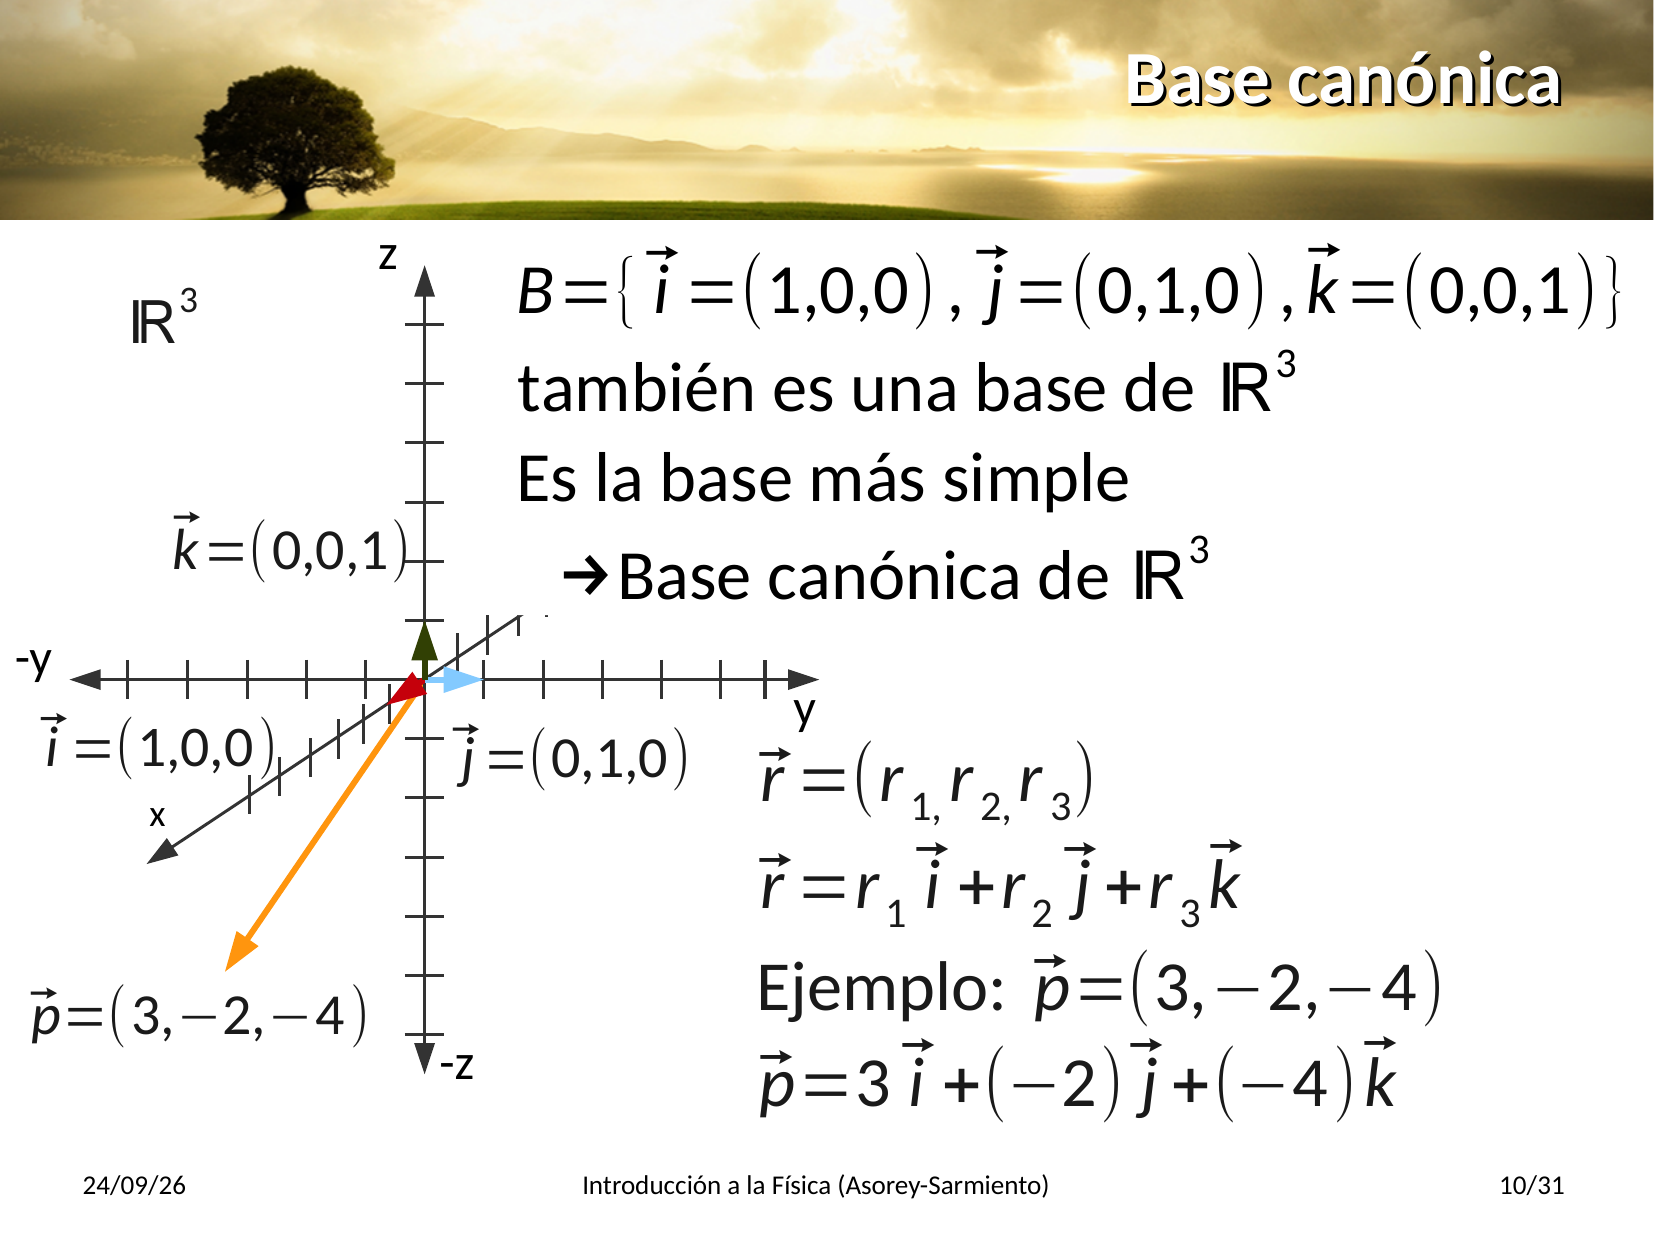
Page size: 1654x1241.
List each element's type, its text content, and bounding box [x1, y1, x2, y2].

text_box y [778, 679, 841, 735]
chart [444, 720, 698, 795]
chart [31, 709, 284, 784]
text_box -y [0, 630, 77, 710]
picture [0, 0, 1654, 220]
text_box -z [424, 1034, 499, 1115]
chart [22, 978, 376, 1051]
title Base canónica [75, 19, 1564, 151]
chart [510, 240, 1636, 619]
text_box x [134, 790, 196, 871]
text_box z [363, 225, 422, 305]
chart [165, 508, 417, 586]
chart [750, 735, 1452, 1126]
chart [124, 276, 204, 356]
